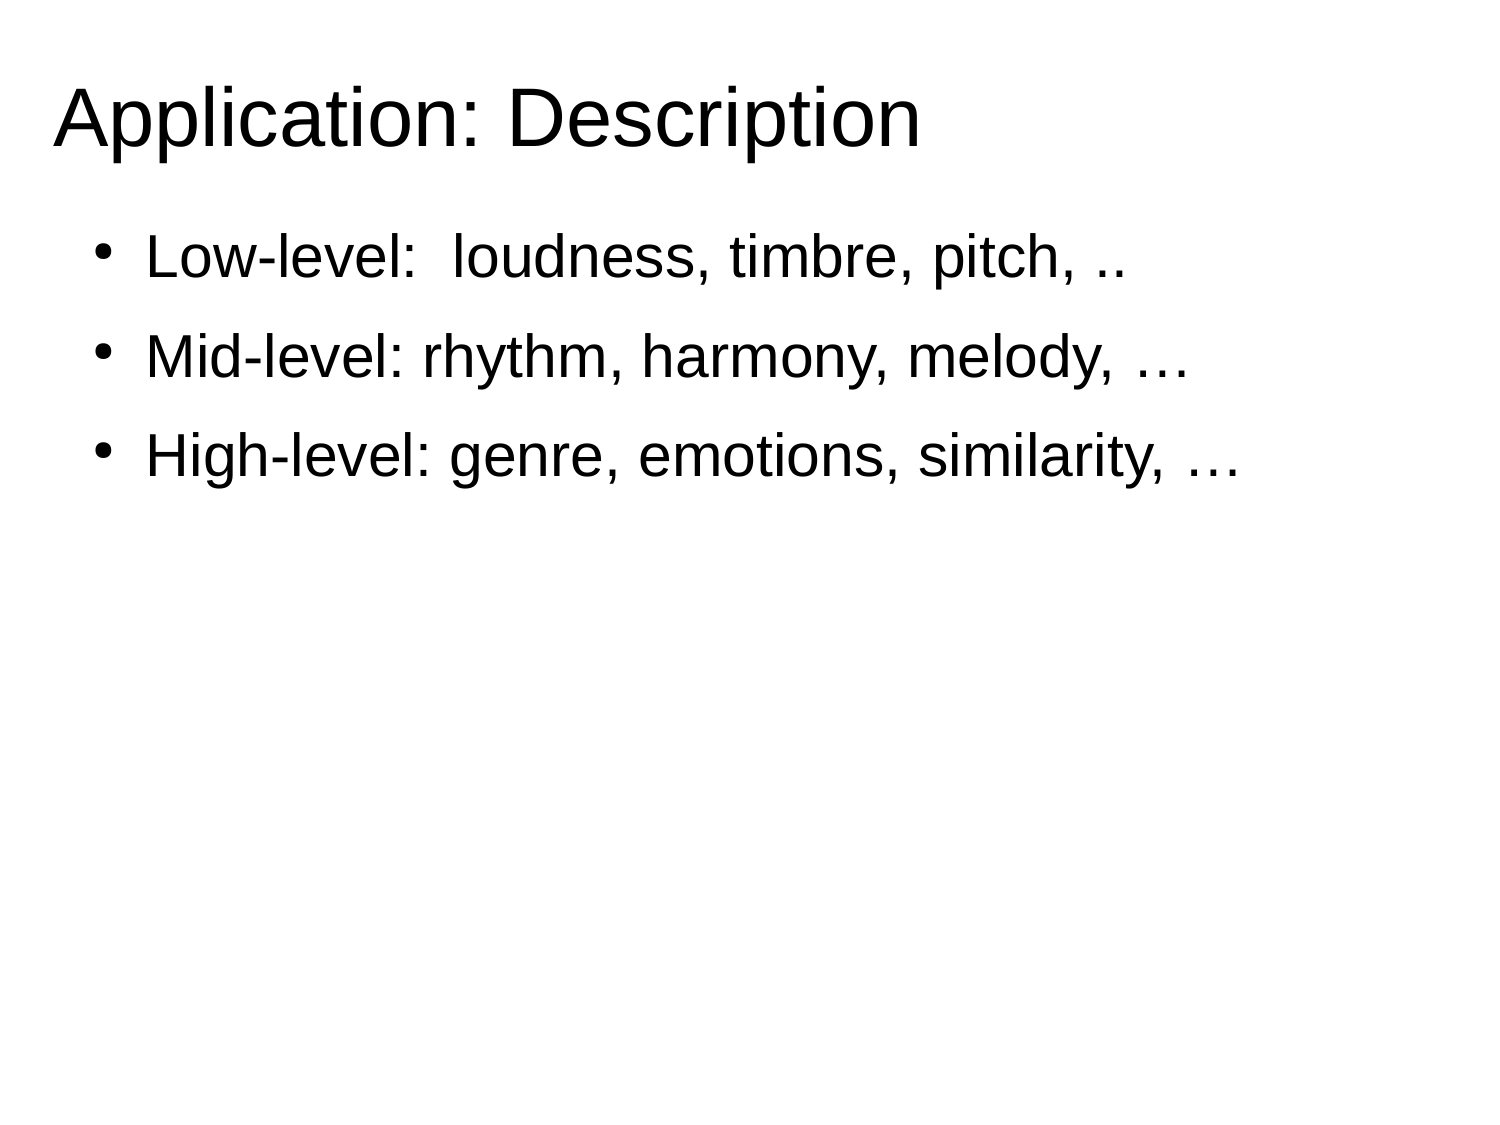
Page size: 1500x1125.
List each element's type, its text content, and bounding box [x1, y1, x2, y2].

title Application: Description [53, 19, 1403, 207]
list Low-level: loudness, timbre, pitch, .. Mid-level: rhythm, harmony, melody, … High-level: genre, emotions, similarity, … [75, 212, 1463, 980]
